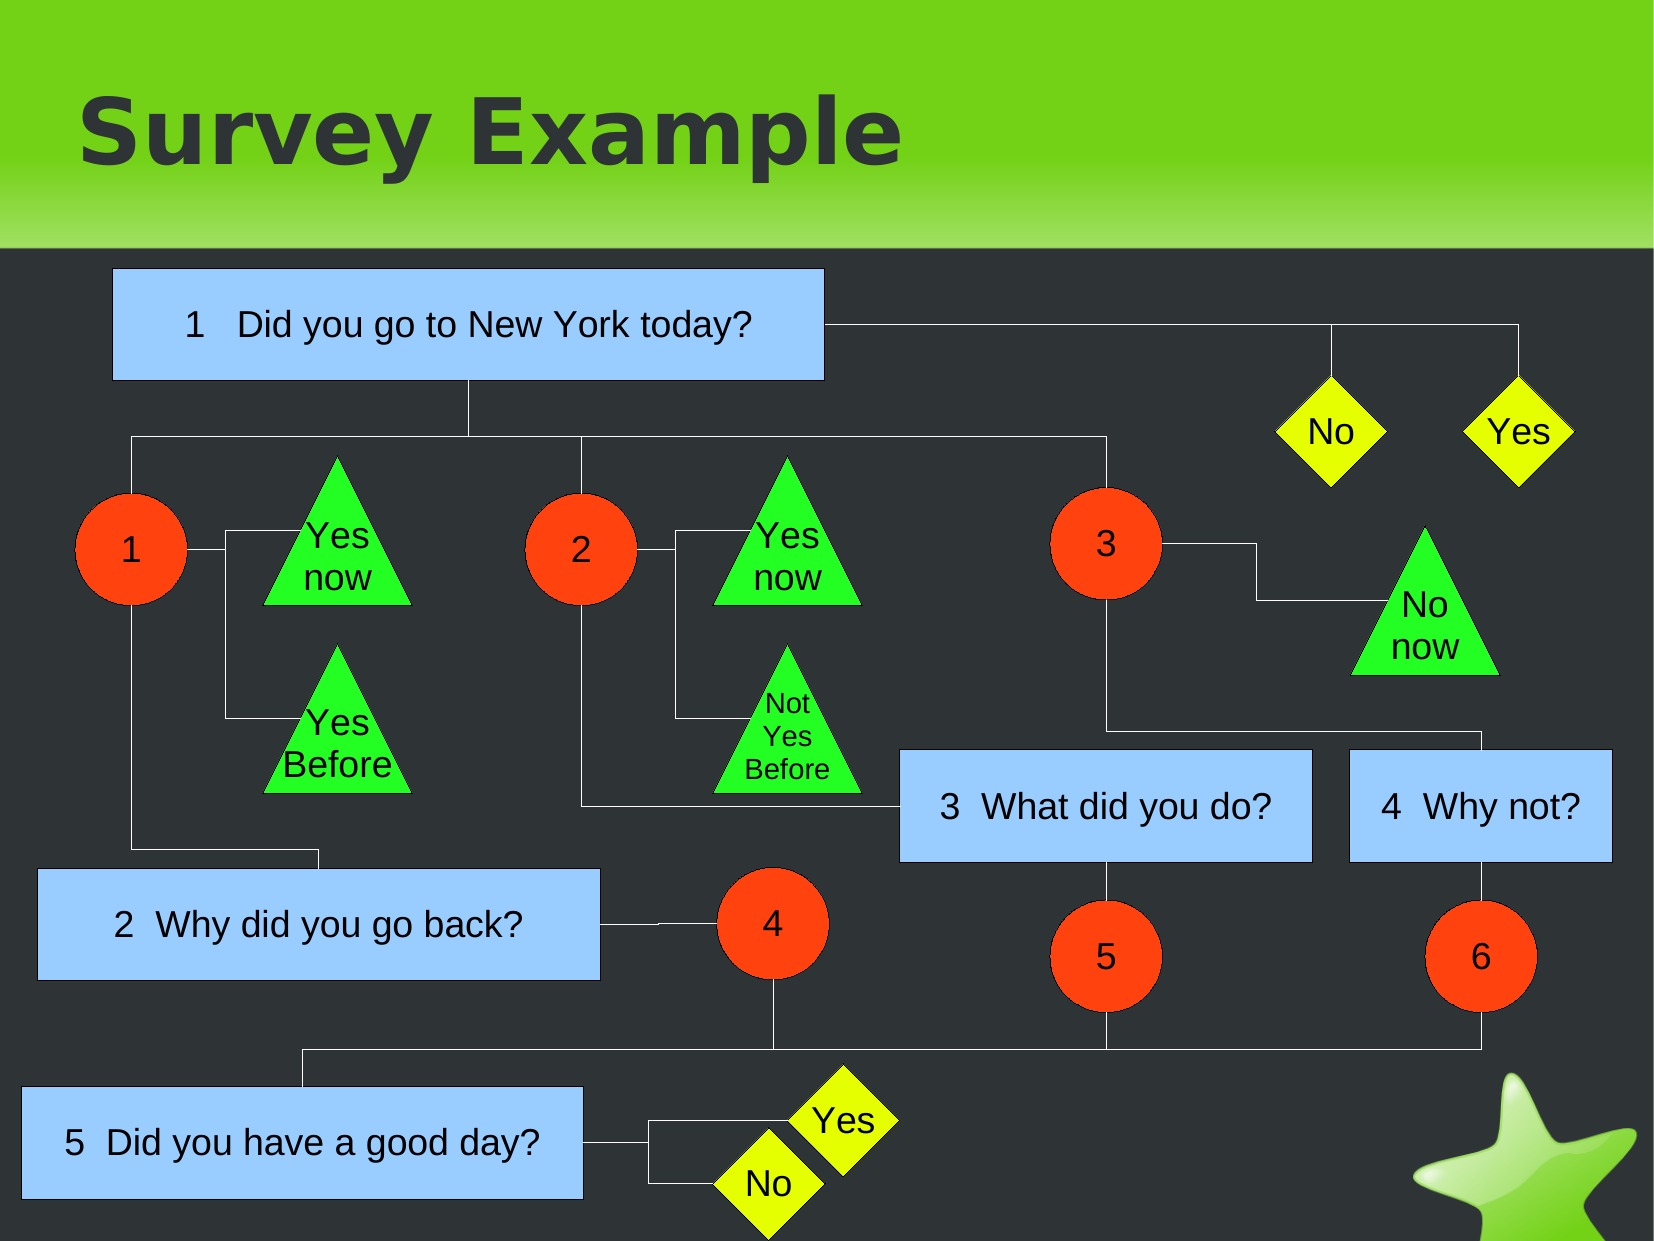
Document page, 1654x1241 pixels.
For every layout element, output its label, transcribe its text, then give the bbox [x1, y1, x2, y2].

text_box 2 [524, 493, 638, 606]
text_box No [712, 1127, 826, 1241]
text_box 1 Did you go to New York today? [112, 268, 825, 381]
title Survey Example [76, 29, 1565, 237]
text_box Yes Before [262, 643, 413, 794]
text_box 4 Why not? [1349, 749, 1613, 863]
text_box Not Yes Before [712, 643, 863, 794]
text_box No now [1350, 525, 1501, 676]
picture [582, 437, 1481, 1049]
text_box 6 [1424, 899, 1538, 1013]
text_box 5 [1049, 899, 1163, 1013]
text_box 3 [1049, 487, 1163, 600]
text_box 2 Why did you go back? [37, 868, 601, 981]
text_box 5 Did you have a good day? [21, 1086, 584, 1200]
text_box Yes [787, 1063, 900, 1177]
picture [132, 437, 1106, 1049]
text_box Yes now [712, 455, 863, 606]
text_box No [1274, 375, 1388, 488]
text_box Yes [1462, 375, 1576, 488]
text_box Yes now [262, 455, 413, 606]
text_box 1 [74, 493, 188, 606]
text_box 4 [716, 867, 830, 980]
picture [0, 0, 1654, 1241]
text_box 3 What did you do? [899, 749, 1313, 863]
